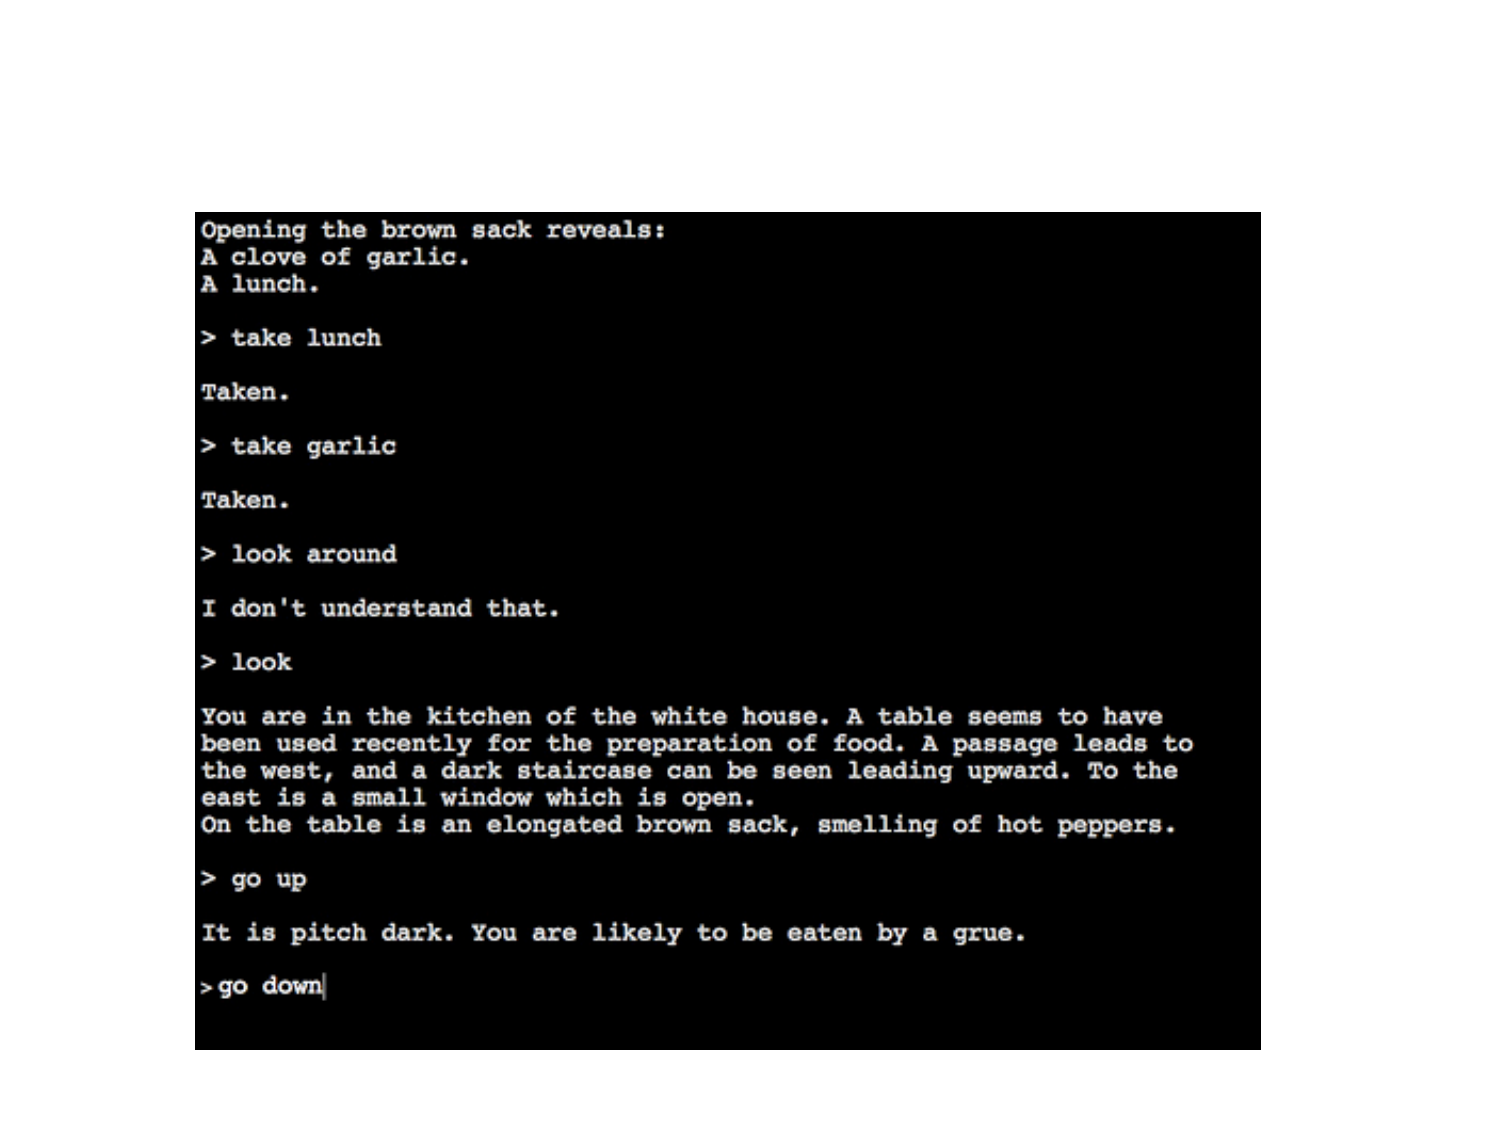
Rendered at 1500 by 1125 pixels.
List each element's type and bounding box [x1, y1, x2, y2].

picture [195, 212, 1261, 1051]
